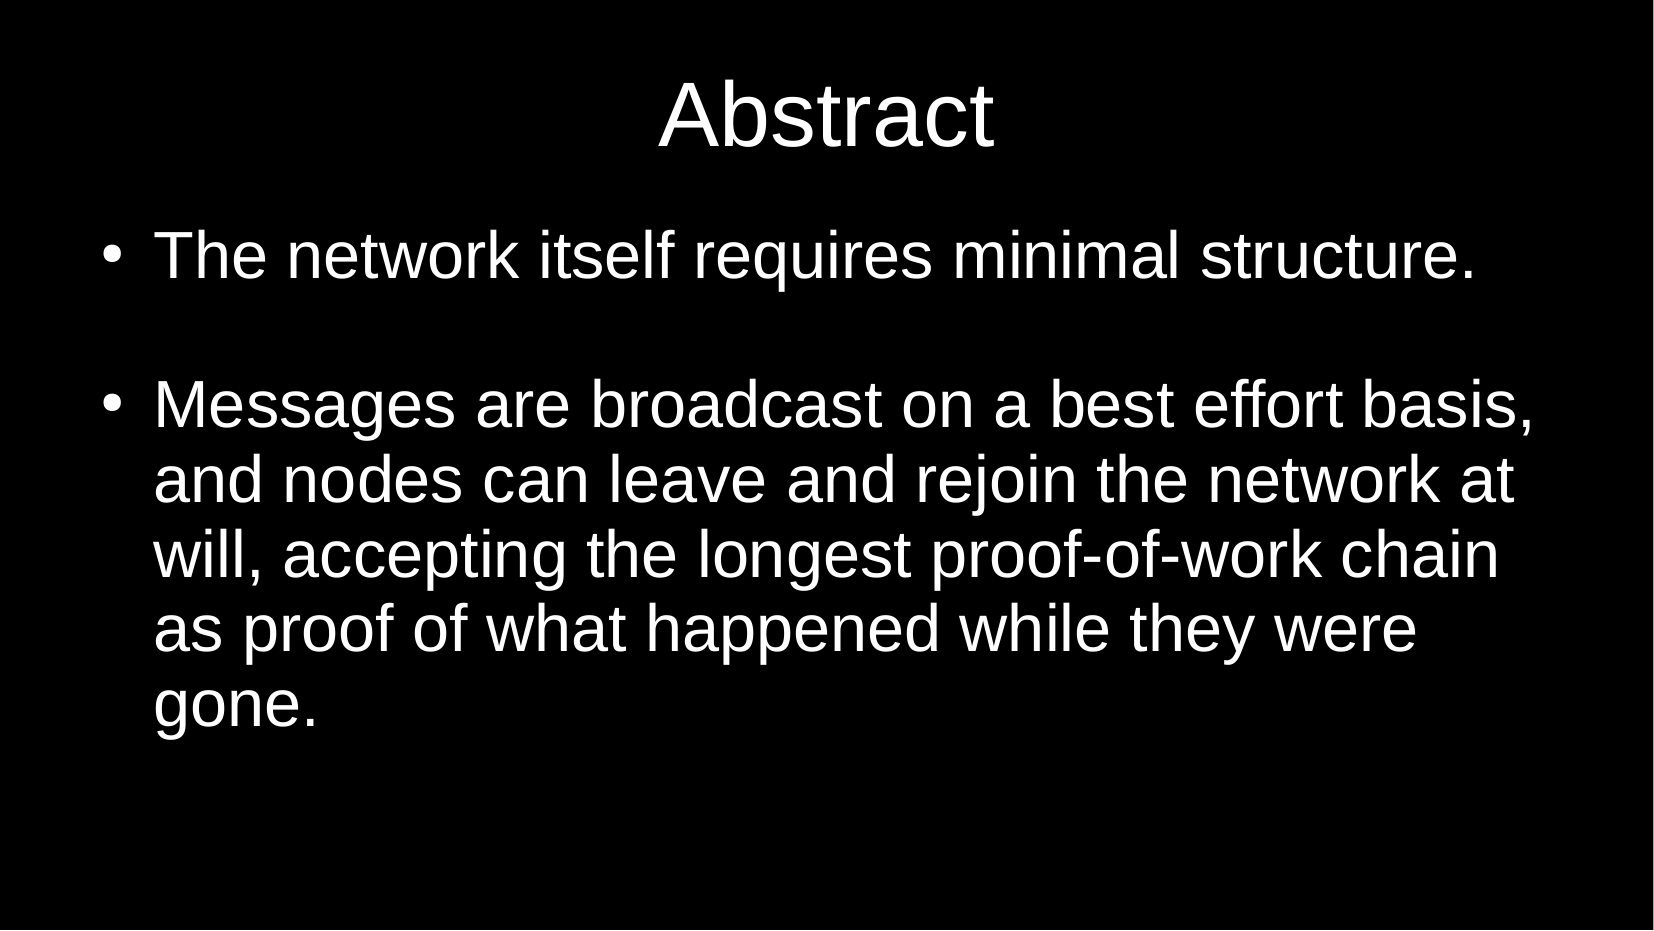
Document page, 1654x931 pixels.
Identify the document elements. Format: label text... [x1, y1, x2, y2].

list The network itself requires minimal structure. Messages are broadcast on a best effort basis, and nodes can leave and rejoin the network at will, accepting the longest proof-of-work chain as proof of what happened while they were gone. [82, 217, 1571, 758]
title Abstract [82, 37, 1571, 193]
